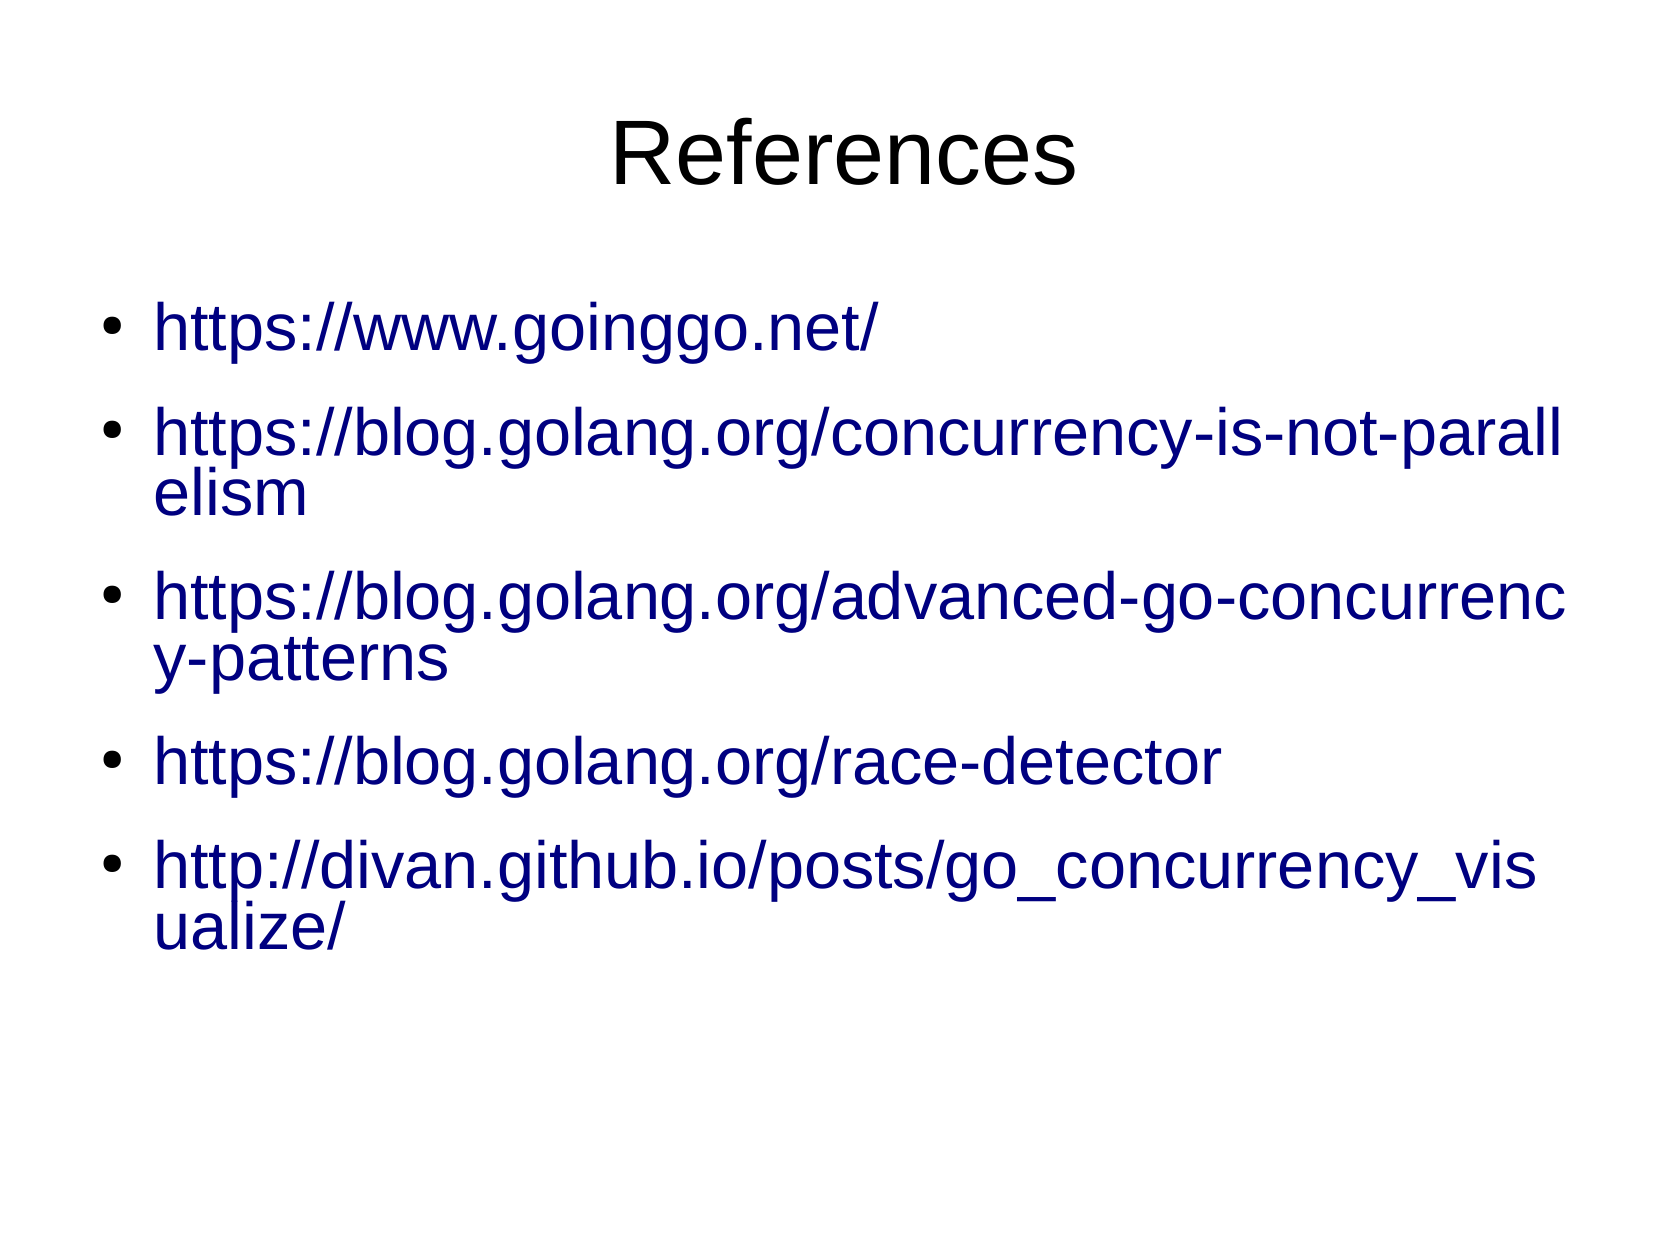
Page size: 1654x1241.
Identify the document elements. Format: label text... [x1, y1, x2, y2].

list https://www.goinggo.net/ https://blog.golang.org/concurrency-is-not-parallelism https://blog.golang.org/advanced-go-concurrency-patterns https://blog.golang.org/race-detector http://divan.github.io/posts/go_concurrency_visualize/ [82, 290, 1571, 1010]
title References [82, 49, 1571, 257]
